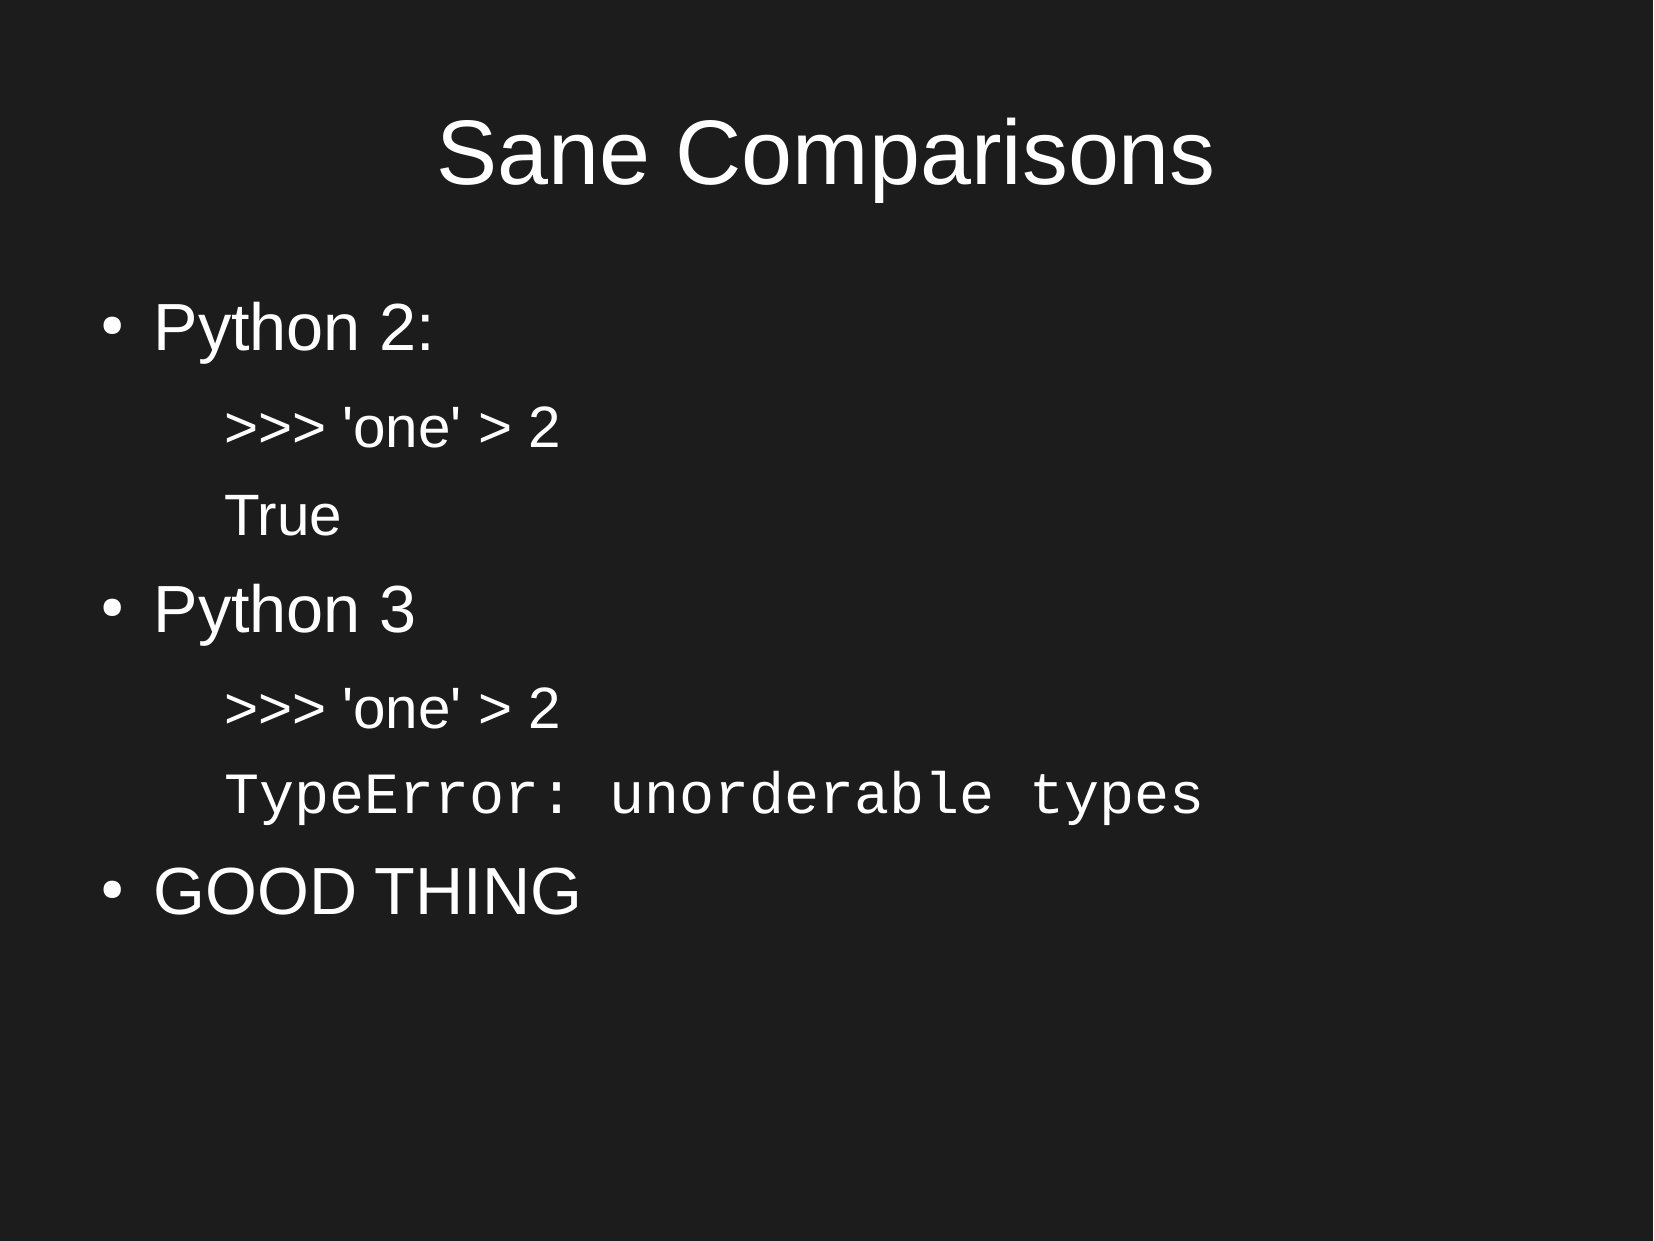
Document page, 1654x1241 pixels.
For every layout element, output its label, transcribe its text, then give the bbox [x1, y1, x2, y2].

title Sane Comparisons [82, 49, 1571, 257]
list Python 2: >>> 'one' > 2 True Python 3 >>> 'one' > 2 TypeError: unorderable types GOOD THING [82, 290, 1571, 1010]
